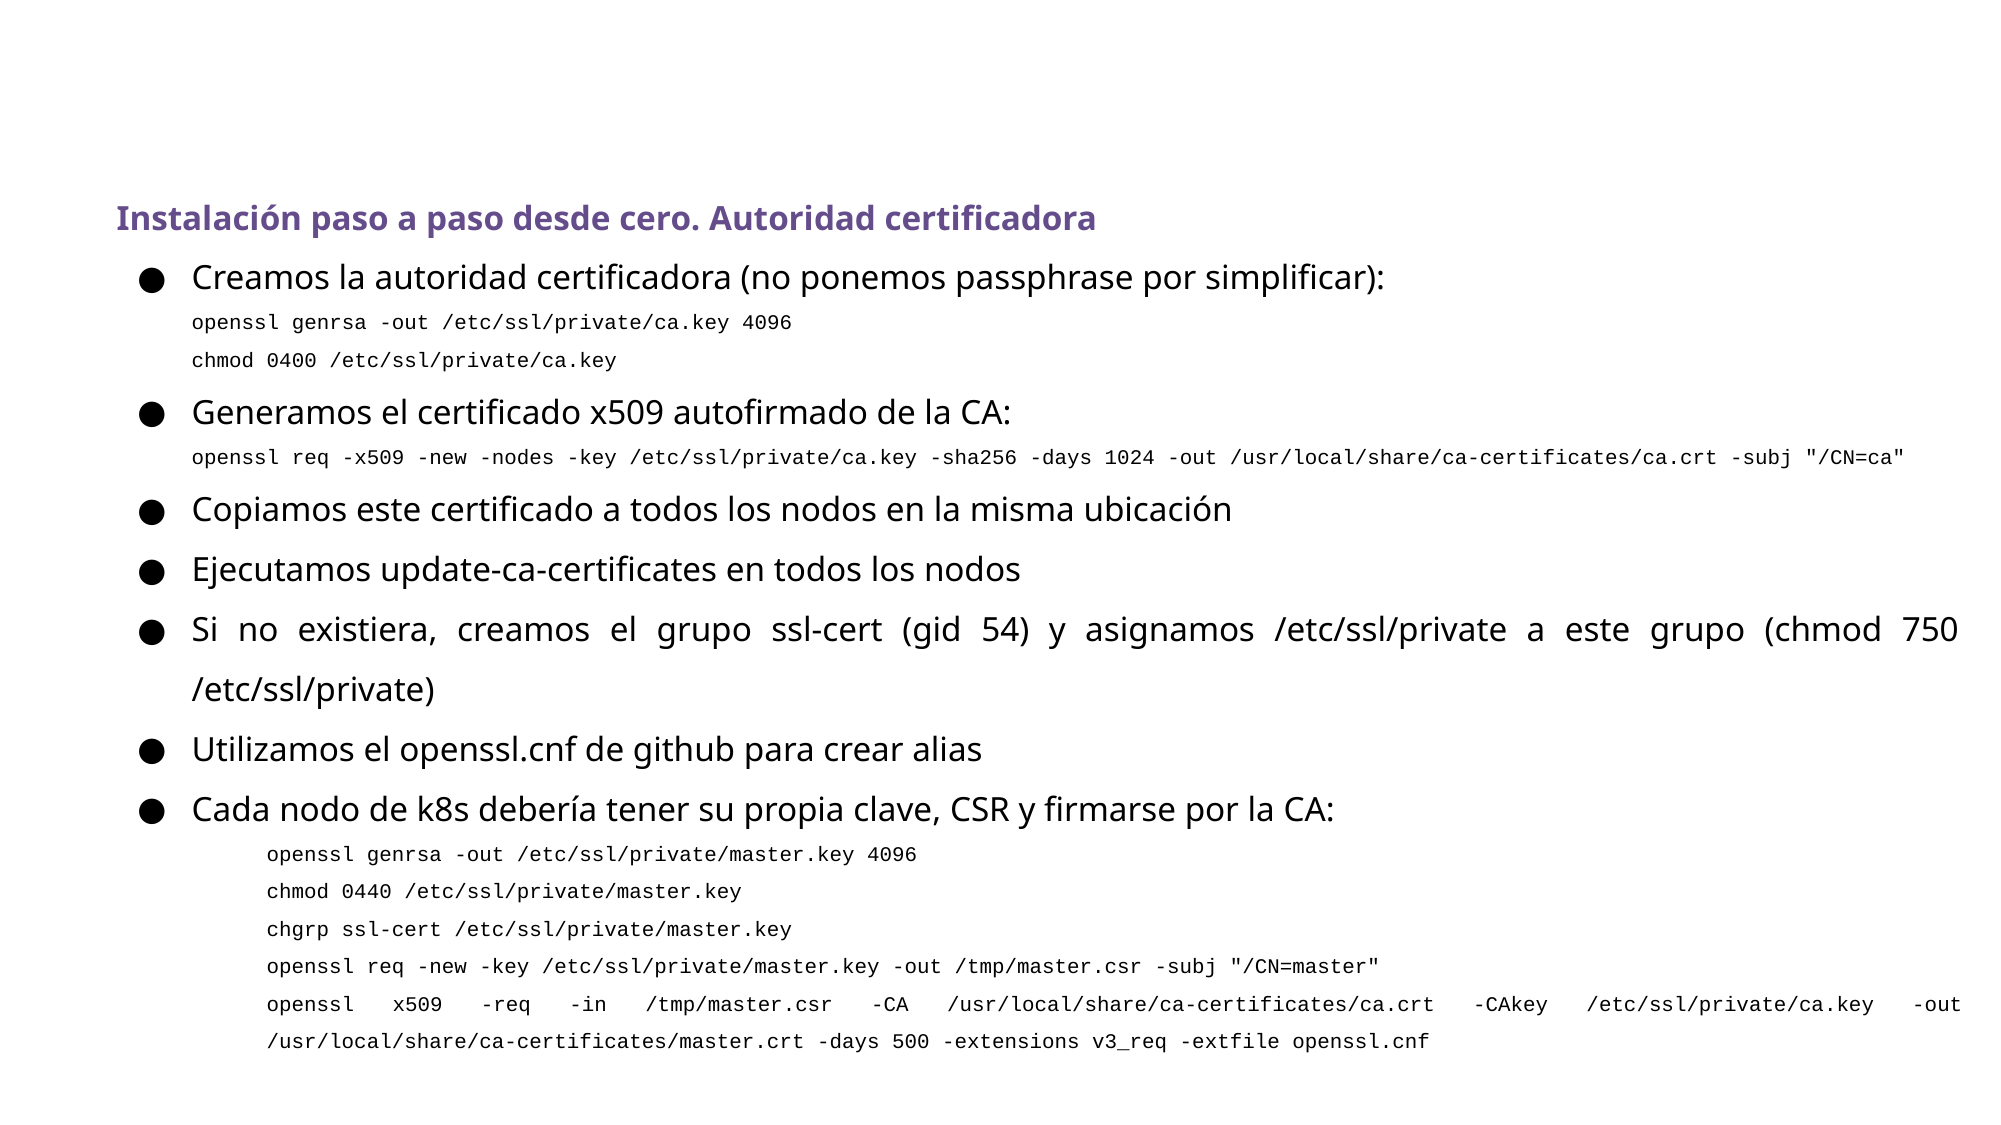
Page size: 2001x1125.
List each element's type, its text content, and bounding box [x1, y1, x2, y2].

text_box Instalación paso a paso desde cero. Autoridad certificadora Creamos la autoridad certificadora (no ponemos passphrase por simplificar): openssl genrsa -out /etc/ssl/private/ca.key 4096 chmod 0400 /etc/ssl/private/ca.key Generamos el certificado x509 autofirmado de la CA: openssl req -x509 -new -nodes -key /etc/ssl/private/ca.key -sha256 -days 1024 -out /usr/local/share/ca-certificates/ca.crt -subj "/CN=ca" Copiamos este certificado a todos los nodos en la misma ubicación Ejecutamos update-ca-certificates en todos los nodos Si no existiera, creamos el grupo ssl-cert (gid 54) y asignamos /etc/ssl/private a este grupo (chmod 750 /etc/ssl/private) Utilizamos el openssl.cnf de github para crear alias Cada nodo de k8s debería tener su propia clave, CSR y firmarse por la CA: openssl genrsa -out /etc/ssl/private/master.key 4096 chmod 0440 /etc/ssl/private/master.key chgrp ssl-cert /etc/ssl/private/master.key openssl req -new -key /etc/ssl/private/master.key -out /tmp/master.csr -subj "/CN=master" openssl x509 -req -in /tmp/master.csr -CA /usr/local/share/ca-certificates/ca.crt -CAkey /etc/ssl/private/ca.key -out /usr/local/share/ca-certificates/master.crt -days 500 -extensions v3_req -extfile openssl.cnf [101, 169, 1977, 382]
